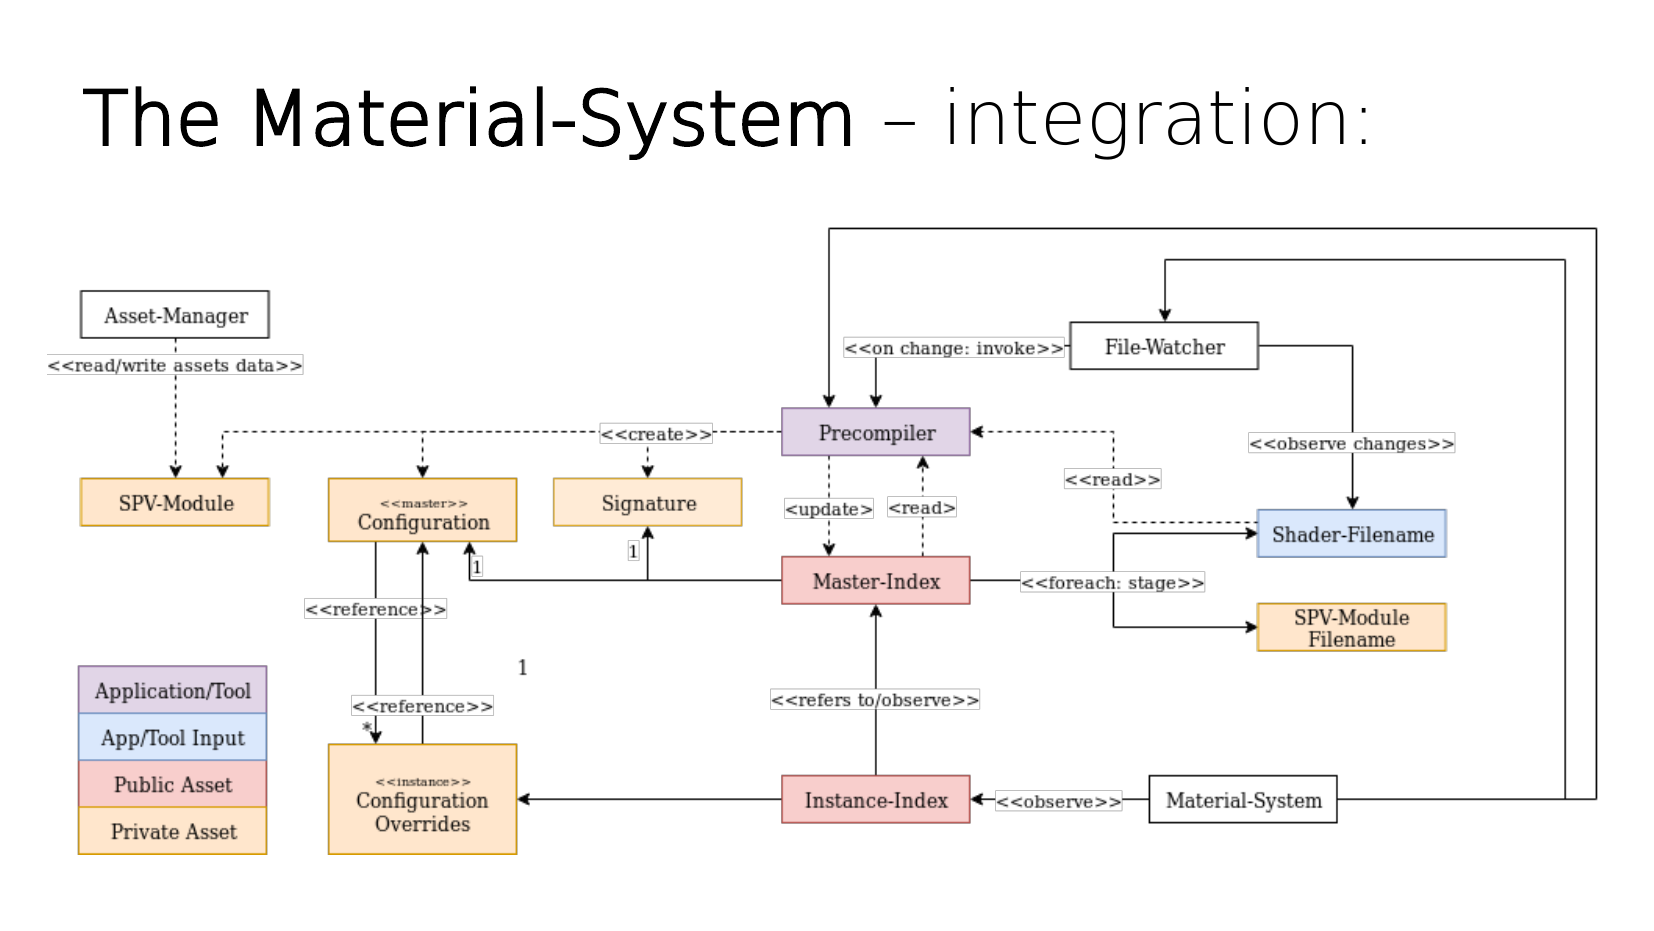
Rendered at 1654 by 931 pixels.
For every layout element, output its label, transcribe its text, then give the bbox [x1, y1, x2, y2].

subtitle The Material-System – integration: [82, 75, 1576, 217]
picture [47, 217, 1610, 856]
